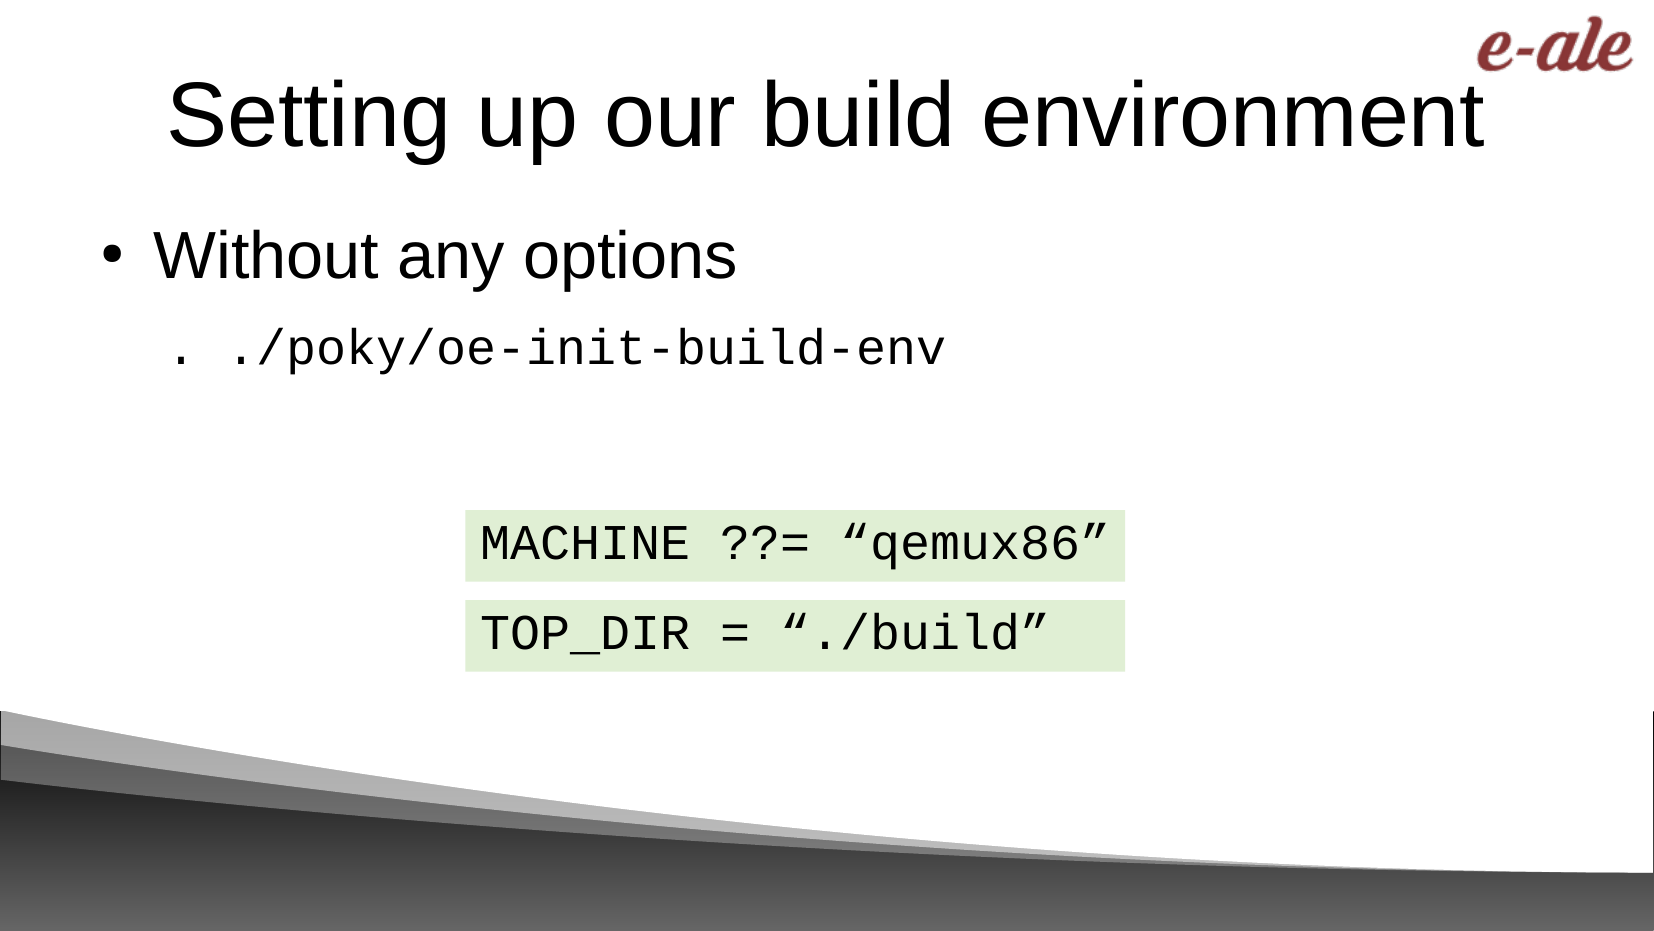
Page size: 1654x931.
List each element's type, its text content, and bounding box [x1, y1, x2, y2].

title Setting up our build environment [82, 37, 1571, 193]
text_box MACHINE ??= “qemux86” [465, 510, 1126, 575]
picture [1475, 15, 1636, 74]
text_box . ./poky/oe-init-build-env [151, 315, 976, 380]
text_box TOP_DIR = “./build” [465, 600, 1126, 665]
list Without any options [82, 217, 1571, 757]
